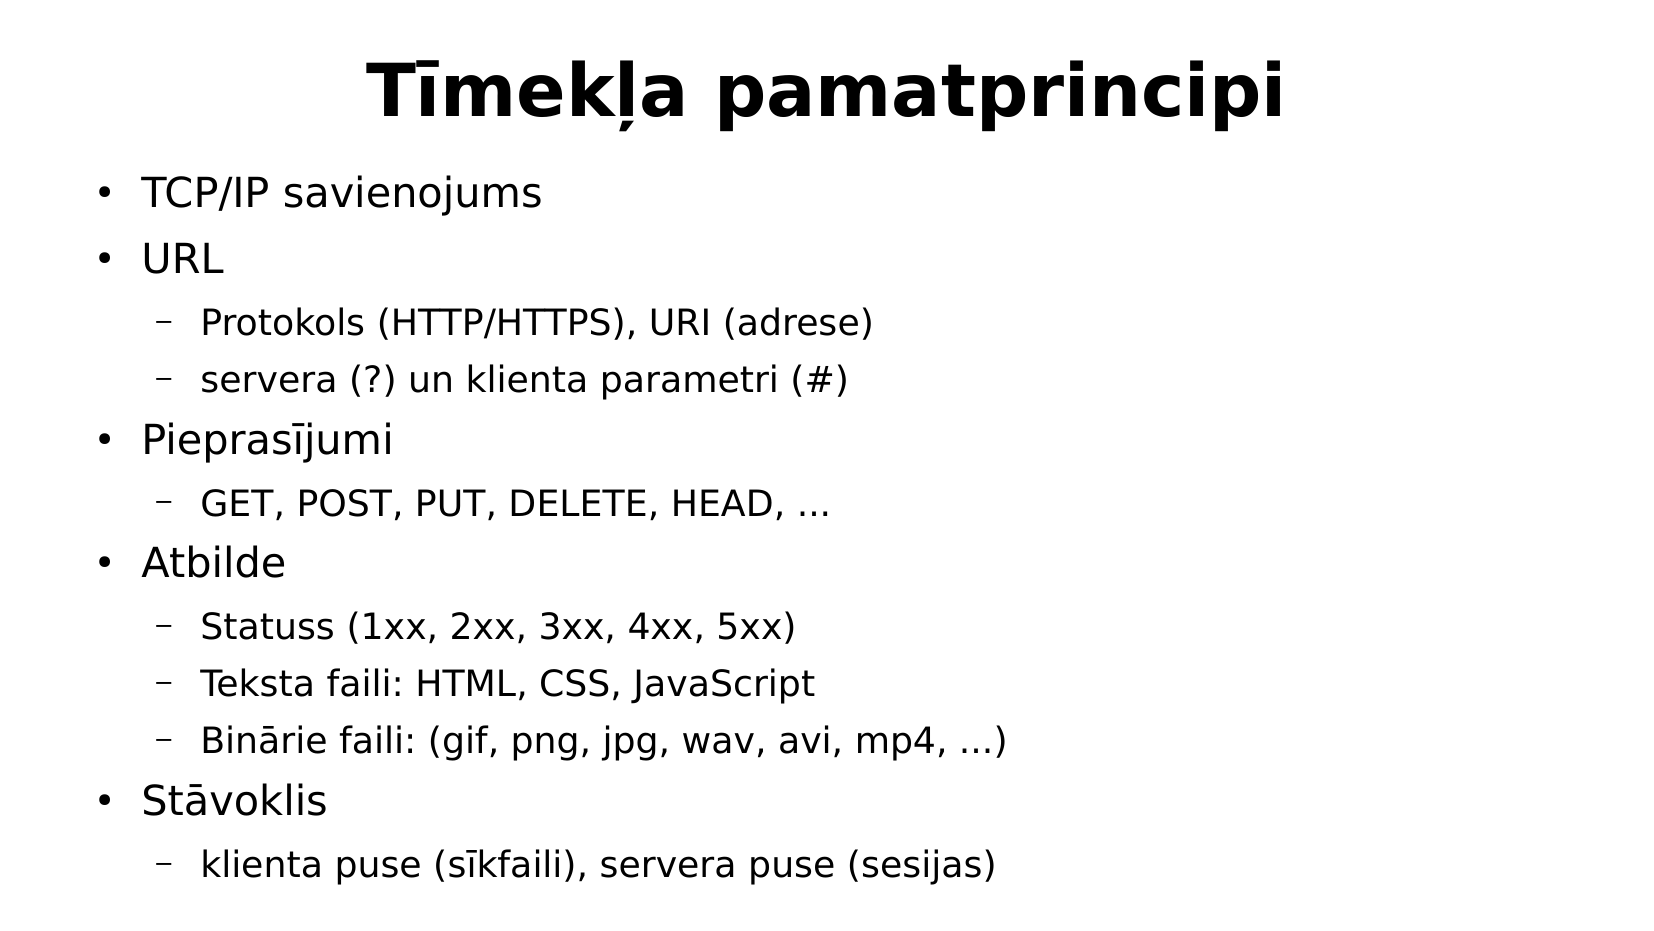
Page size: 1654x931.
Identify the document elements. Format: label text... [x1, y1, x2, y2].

title Tīmekļa pamatprincipi [82, 37, 1571, 147]
list TCP/IP savienojums URL Protokols (HTTP/HTTPS), URI (adrese) servera (?) un klienta parametri (#) Pieprasījumi GET, POST, PUT, DELETE, HEAD, ... Atbilde Statuss (1xx, 2xx, 3xx, 4xx, 5xx) Teksta faili: HTML, CSS, JavaScript Binārie faili: (gif, png, jpg, wav, avi, mp4, ...) Stāvoklis klienta puse (sīkfaili), servera puse (sesijas) [82, 168, 1538, 889]
